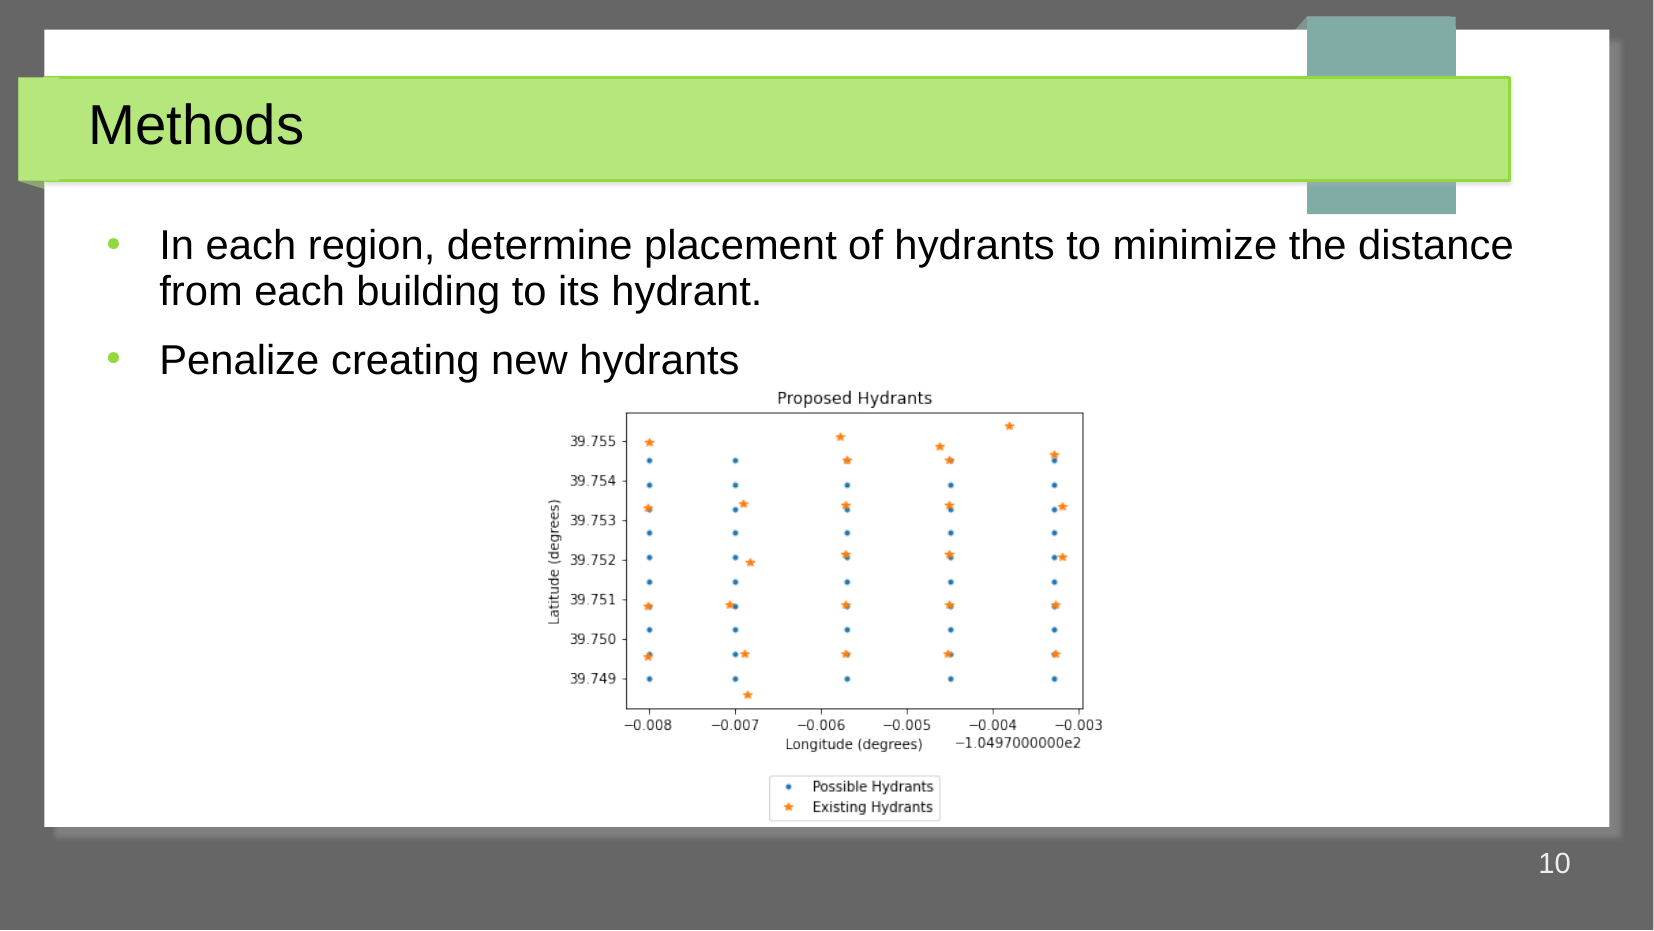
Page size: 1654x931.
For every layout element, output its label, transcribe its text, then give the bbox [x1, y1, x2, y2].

title Methods [88, 73, 1506, 178]
picture [540, 381, 1114, 830]
list In each region, determine placement of hydrants to minimize the distance from each building to its hydrant. Penalize creating new hydrants [88, 221, 1565, 813]
